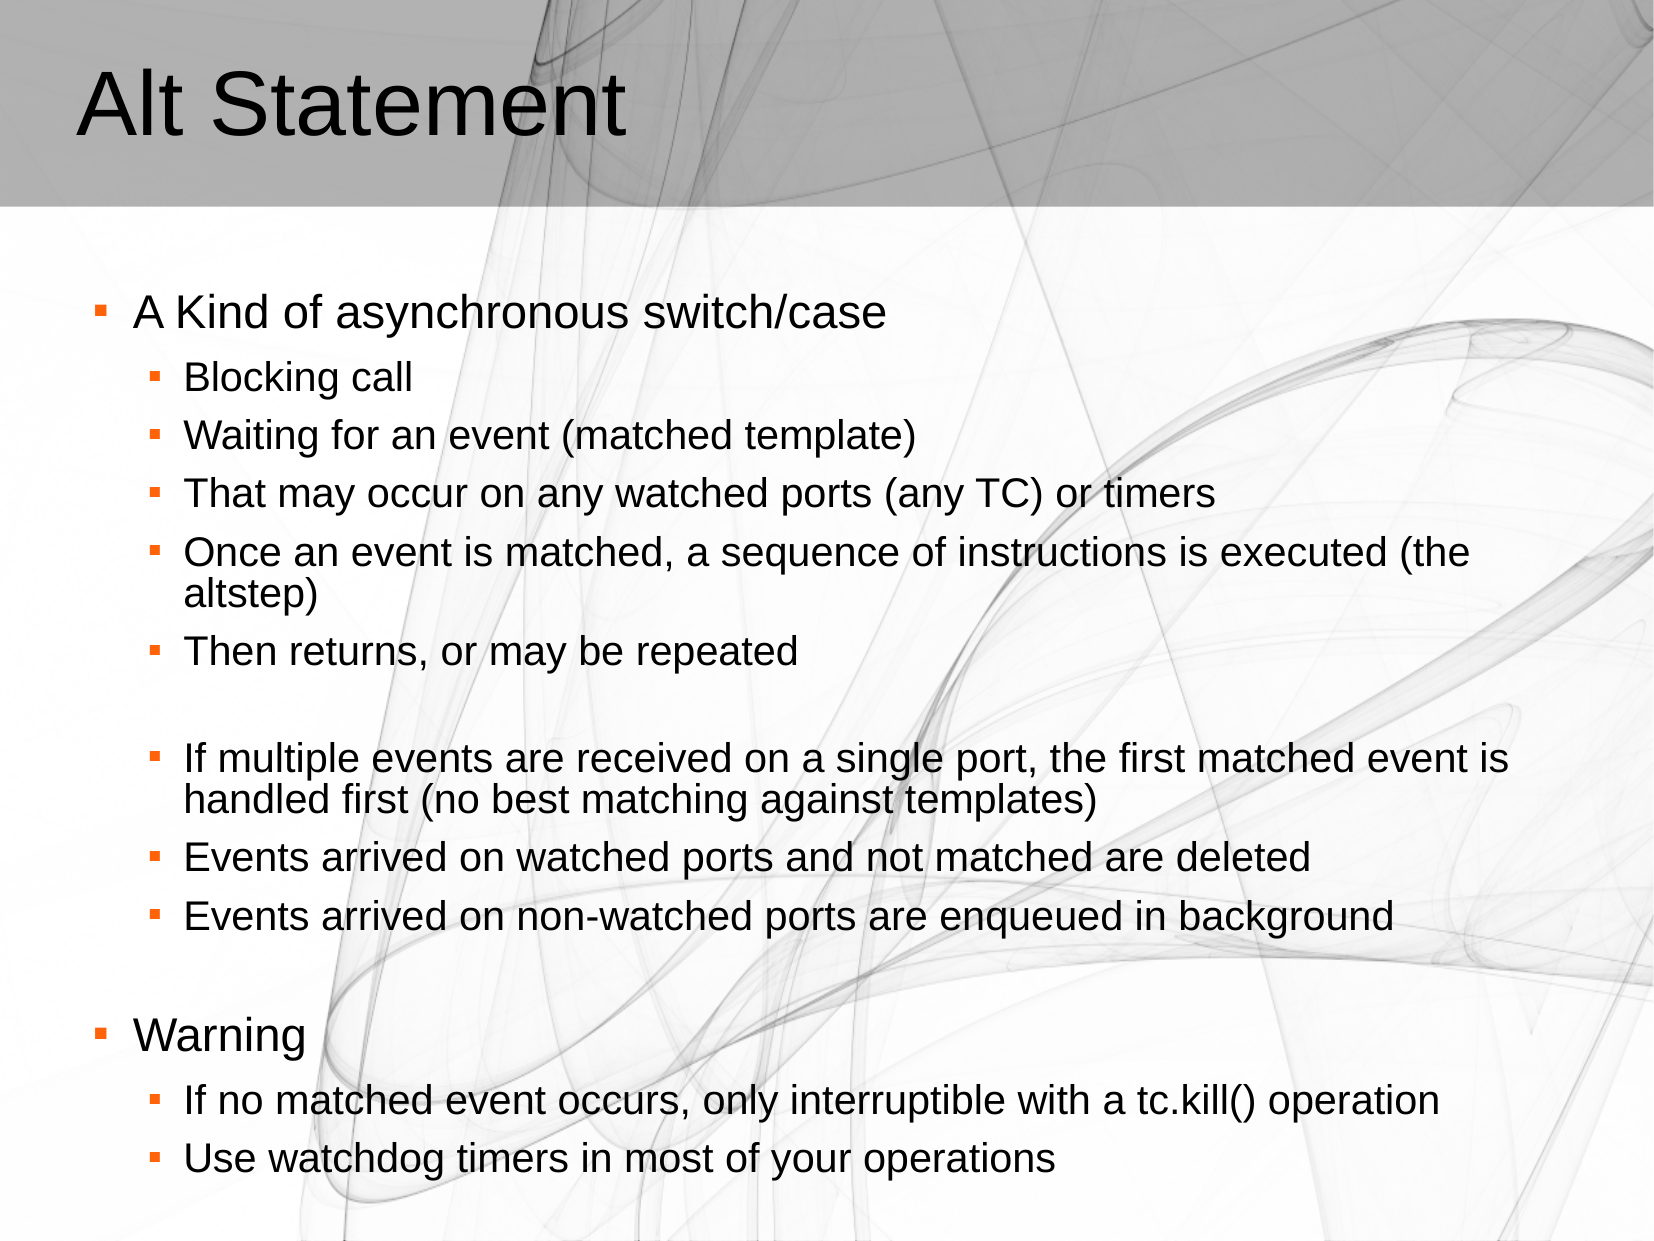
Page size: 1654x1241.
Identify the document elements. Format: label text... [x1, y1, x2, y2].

title Alt Statement [76, 7, 1565, 200]
list A Kind of asynchronous switch/case Blocking call Waiting for an event (matched template) That may occur on any watched ports (any TC) or timers Once an event is matched, a sequence of instructions is executed (the altstep) Then returns, or may be repeated If multiple events are received on a single port, the first matched event is handled first (no best matching against templates) Events arrived on watched ports and not matched are deleted Events arrived on non-watched ports are enqueued in background Warning If no matched event occurs, only interruptible with a tc.kill() operation Use watchdog timers in most of your operations [82, 290, 1571, 1182]
